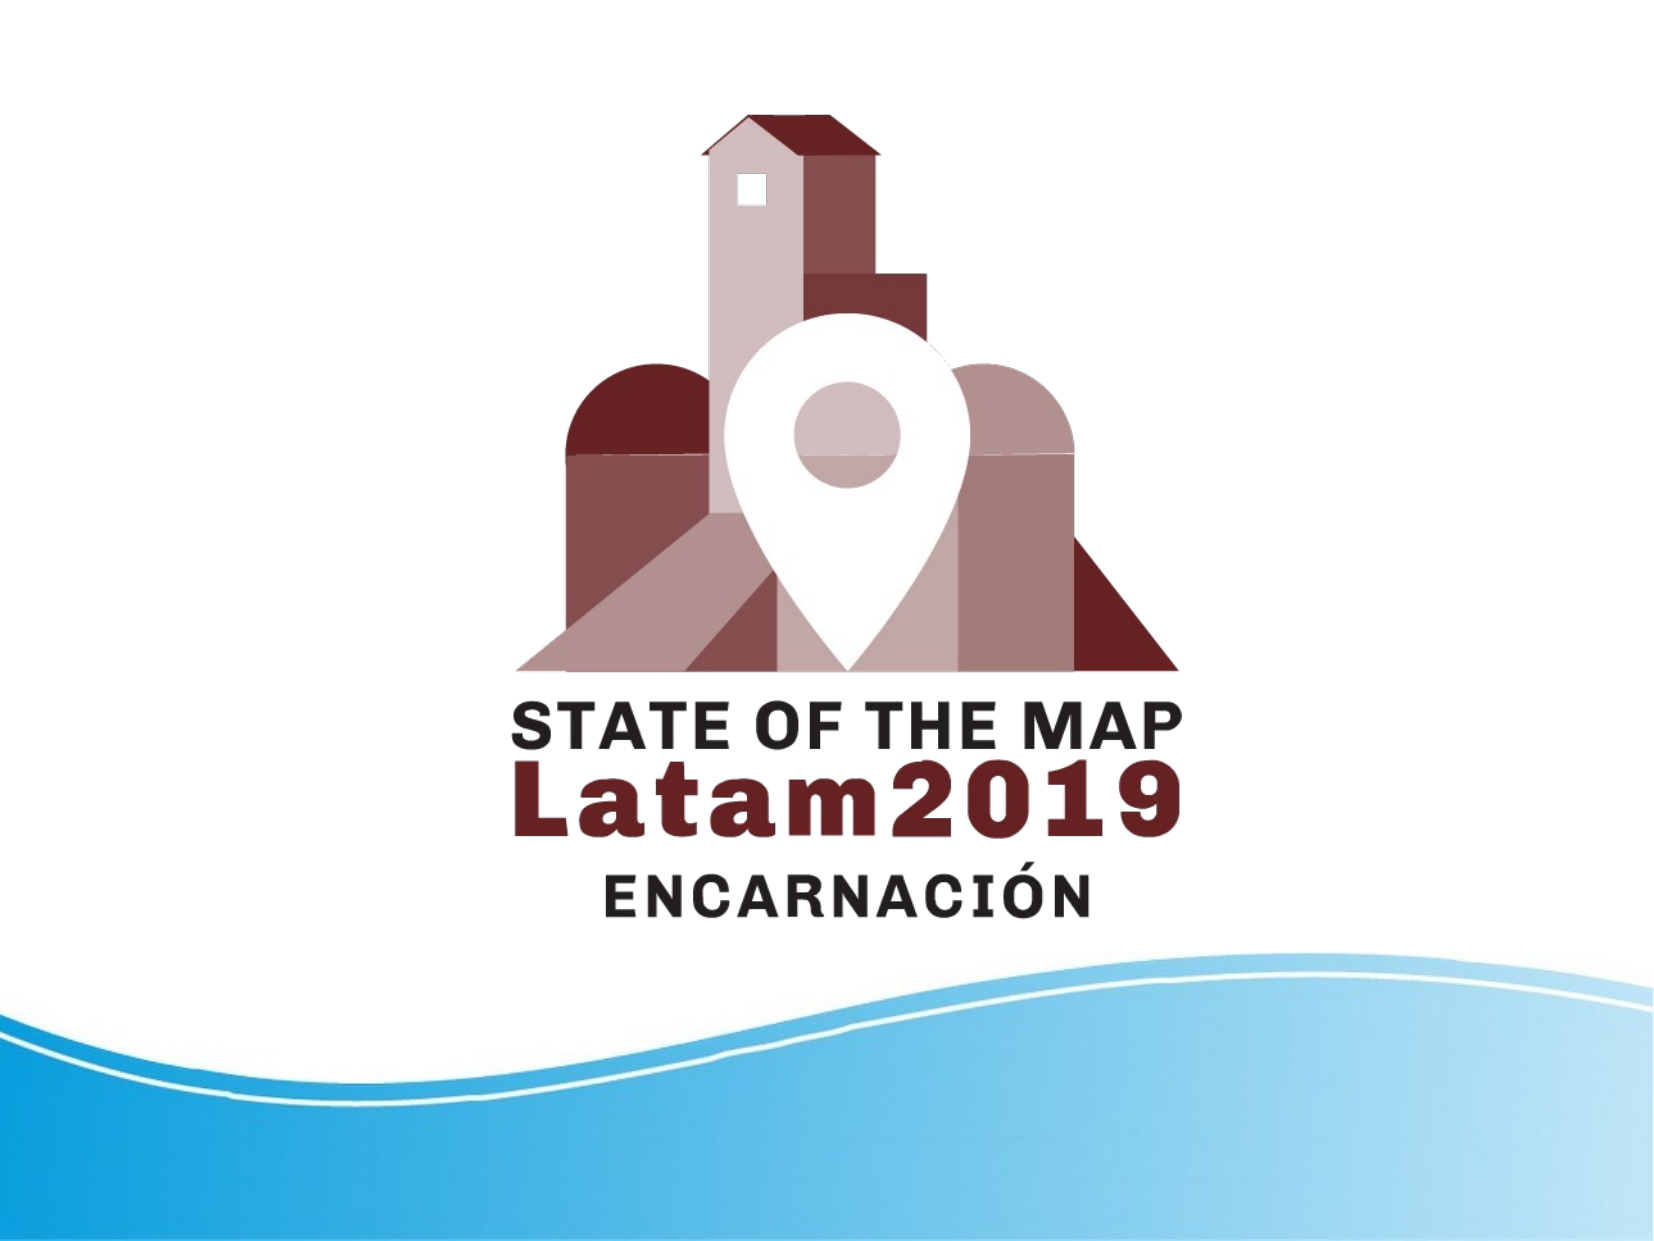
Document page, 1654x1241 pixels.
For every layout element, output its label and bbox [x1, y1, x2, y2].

picture [0, 952, 1654, 1241]
picture [506, 106, 1182, 922]
